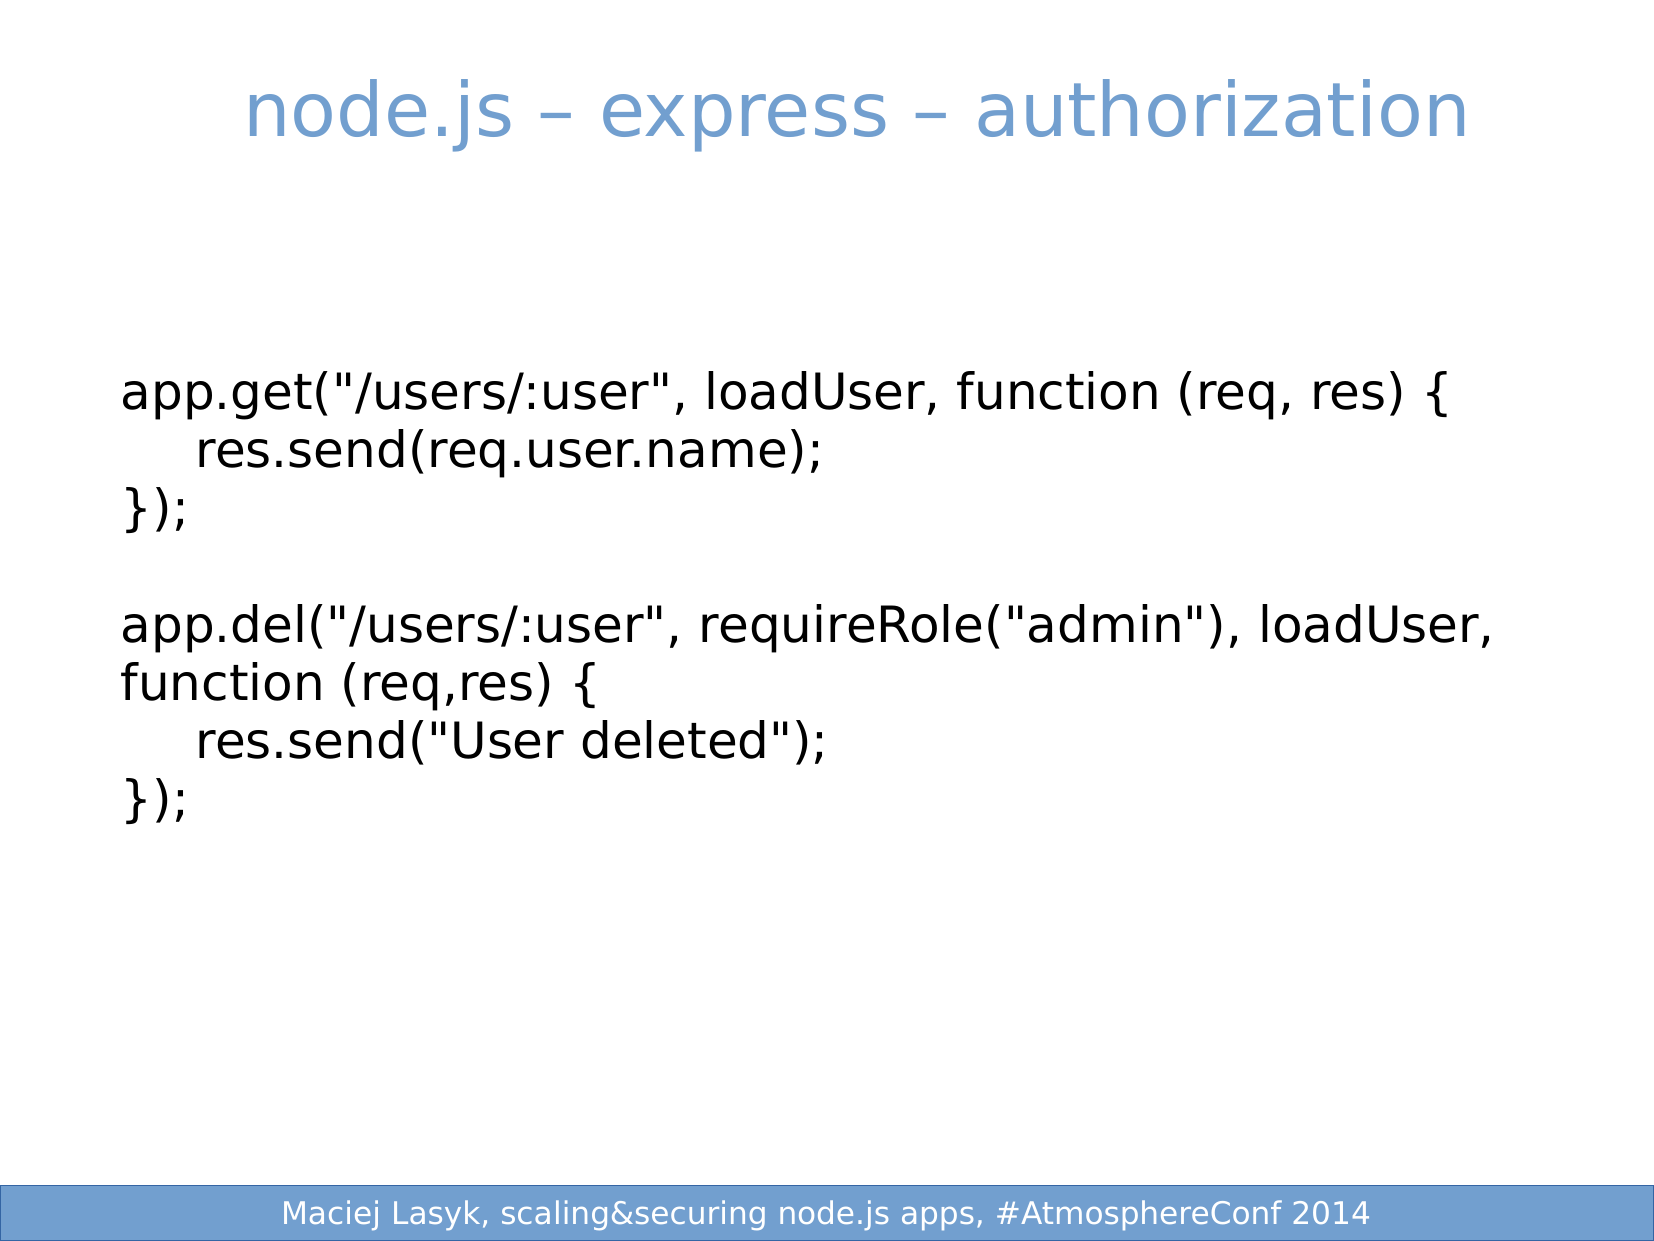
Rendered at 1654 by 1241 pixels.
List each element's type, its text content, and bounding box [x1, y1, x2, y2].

text_box app.get("/users/:user", loadUser, function (req, res) { res.send(req.user.name); }); app.del("/users/:user", requireRole("admin"), loadUser, function (req,res) { res.send("User deleted"); }); [106, 355, 1654, 837]
text_box [0, 1185, 1654, 1241]
text_box Maciej Lasyk, scaling&securing node.js apps, #AtmosphereConf 2014 [266, 1188, 1388, 1240]
text_box node.js – express – authorization [228, 60, 1487, 163]
